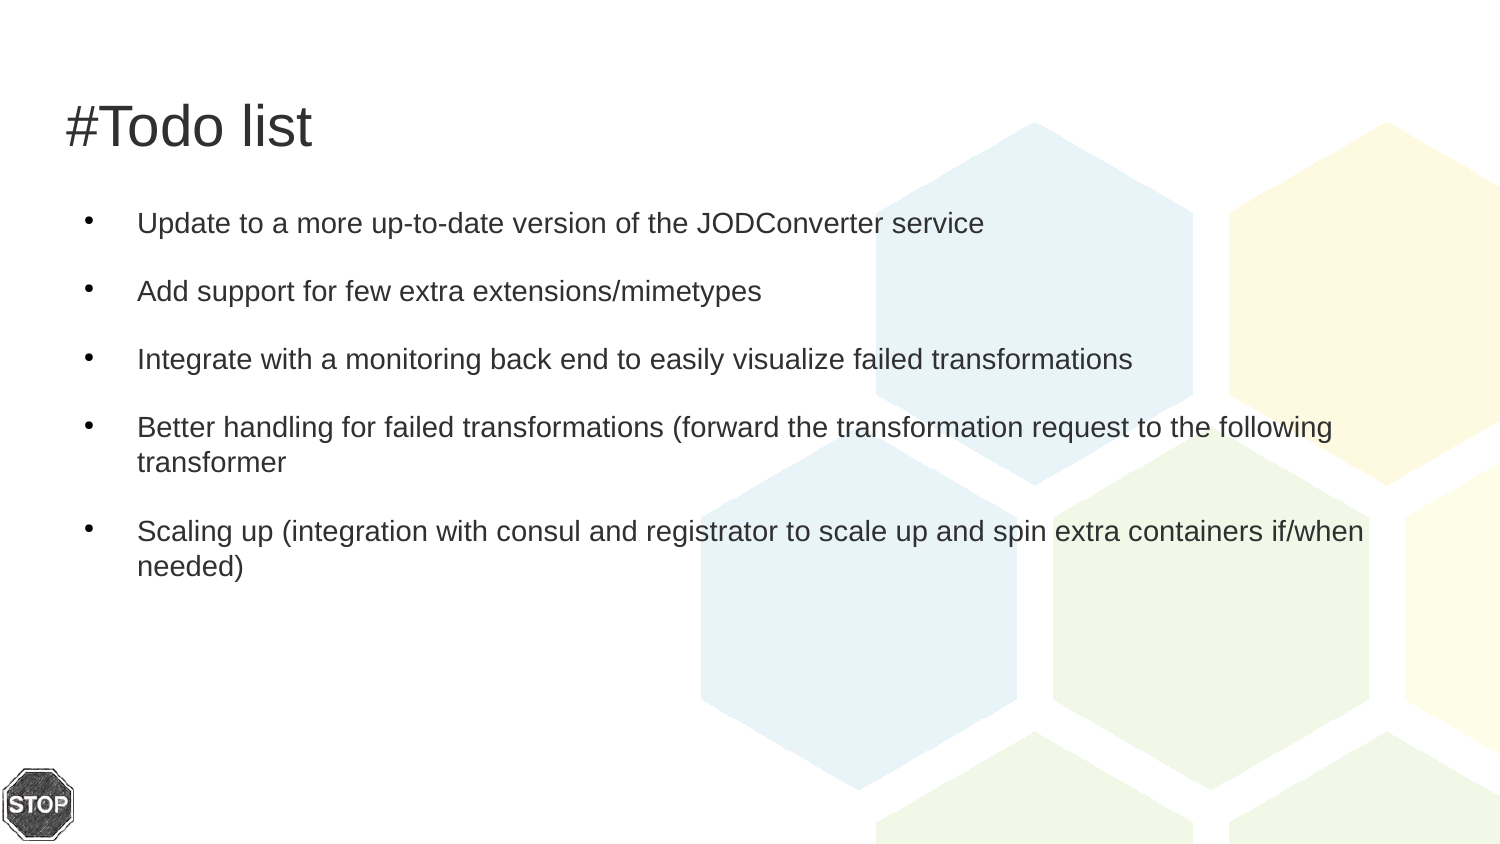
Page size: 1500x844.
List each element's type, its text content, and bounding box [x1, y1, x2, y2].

picture [0, 0, 1500, 844]
title #Todo list [51, 72, 1449, 167]
list Update to a more up-to-date version of the JODConverter service Add support for few extra extensions/mimetypes Integrate with a monitoring back end to easily visualize failed transformations Better handling for failed transformations (forward the transformation request to the following transformer Scaling up (integration with consul and registrator to scale up and spin extra containers if/when needed) [51, 189, 1449, 750]
